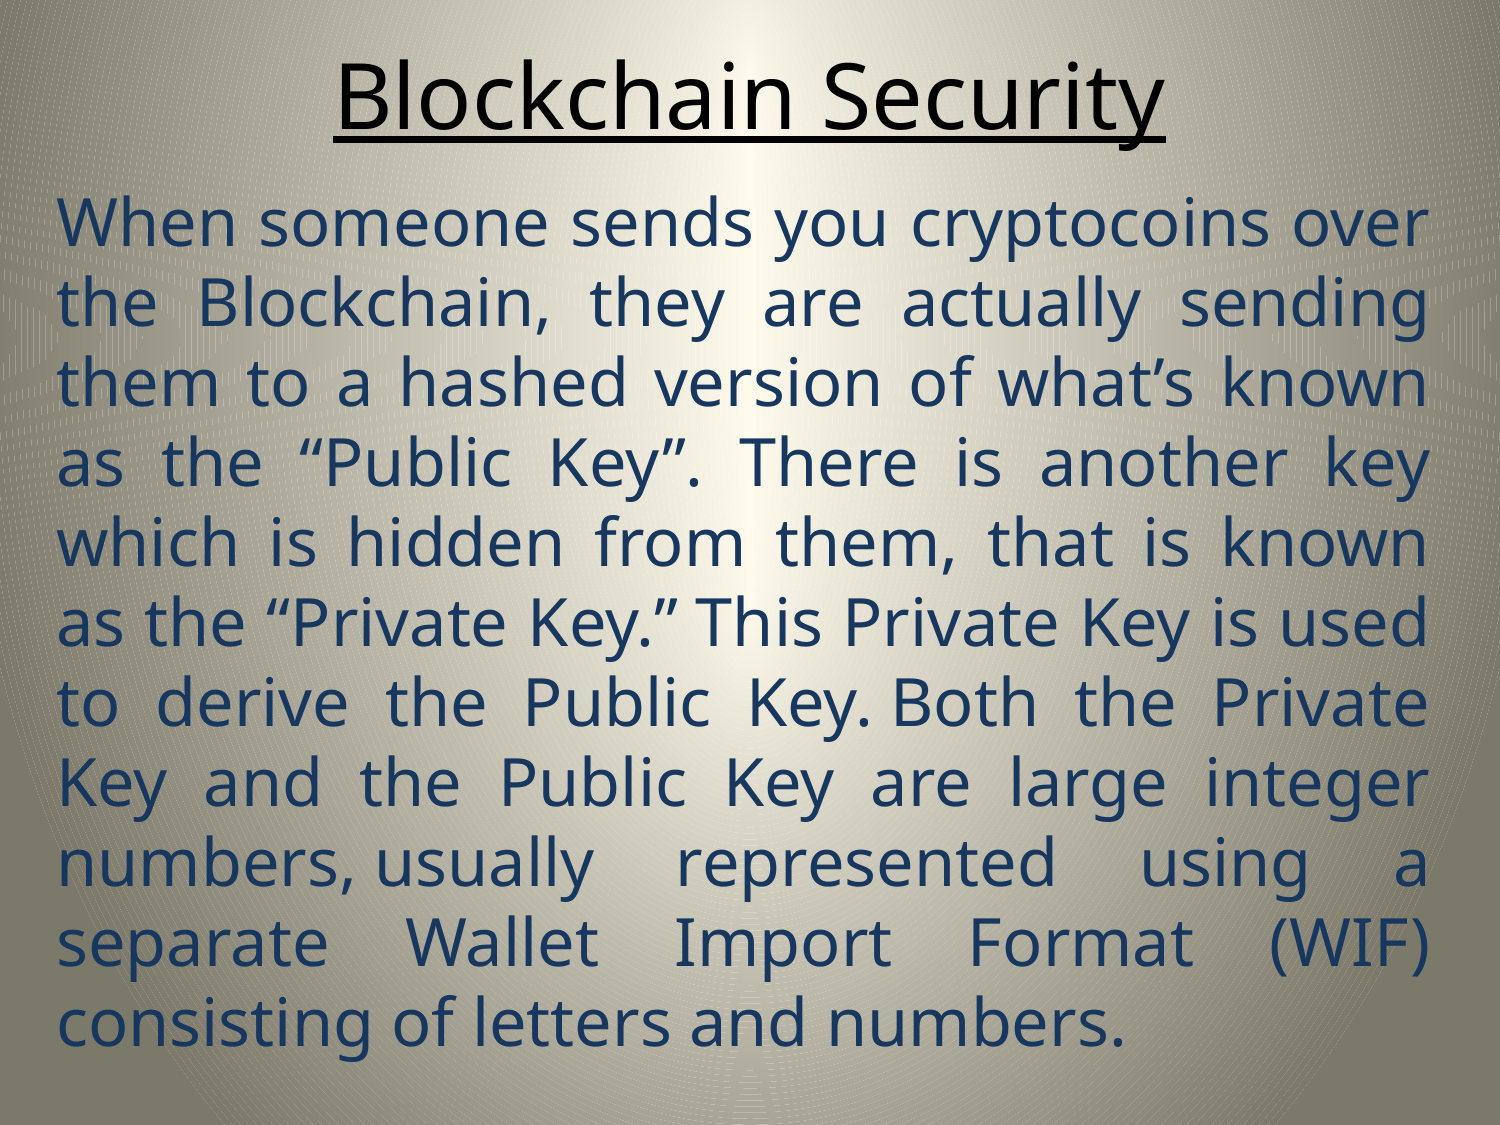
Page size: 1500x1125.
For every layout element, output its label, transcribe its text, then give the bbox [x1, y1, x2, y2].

title Blockchain Security [112, 0, 1388, 172]
subtitle When someone sends you cryptocoins over the Blockchain, they are actually sending them to a hashed version of what’s known as the “Public Key”. There is another key which is hidden from them, that is known as the “Private Key.” This Private Key is used to derive the Public Key. Both the Private Key and the Public Key are large integer numbers, usually represented using a separate Wallet Import Format (WIF) consisting of letters and numbers. [41, 172, 1447, 1083]
